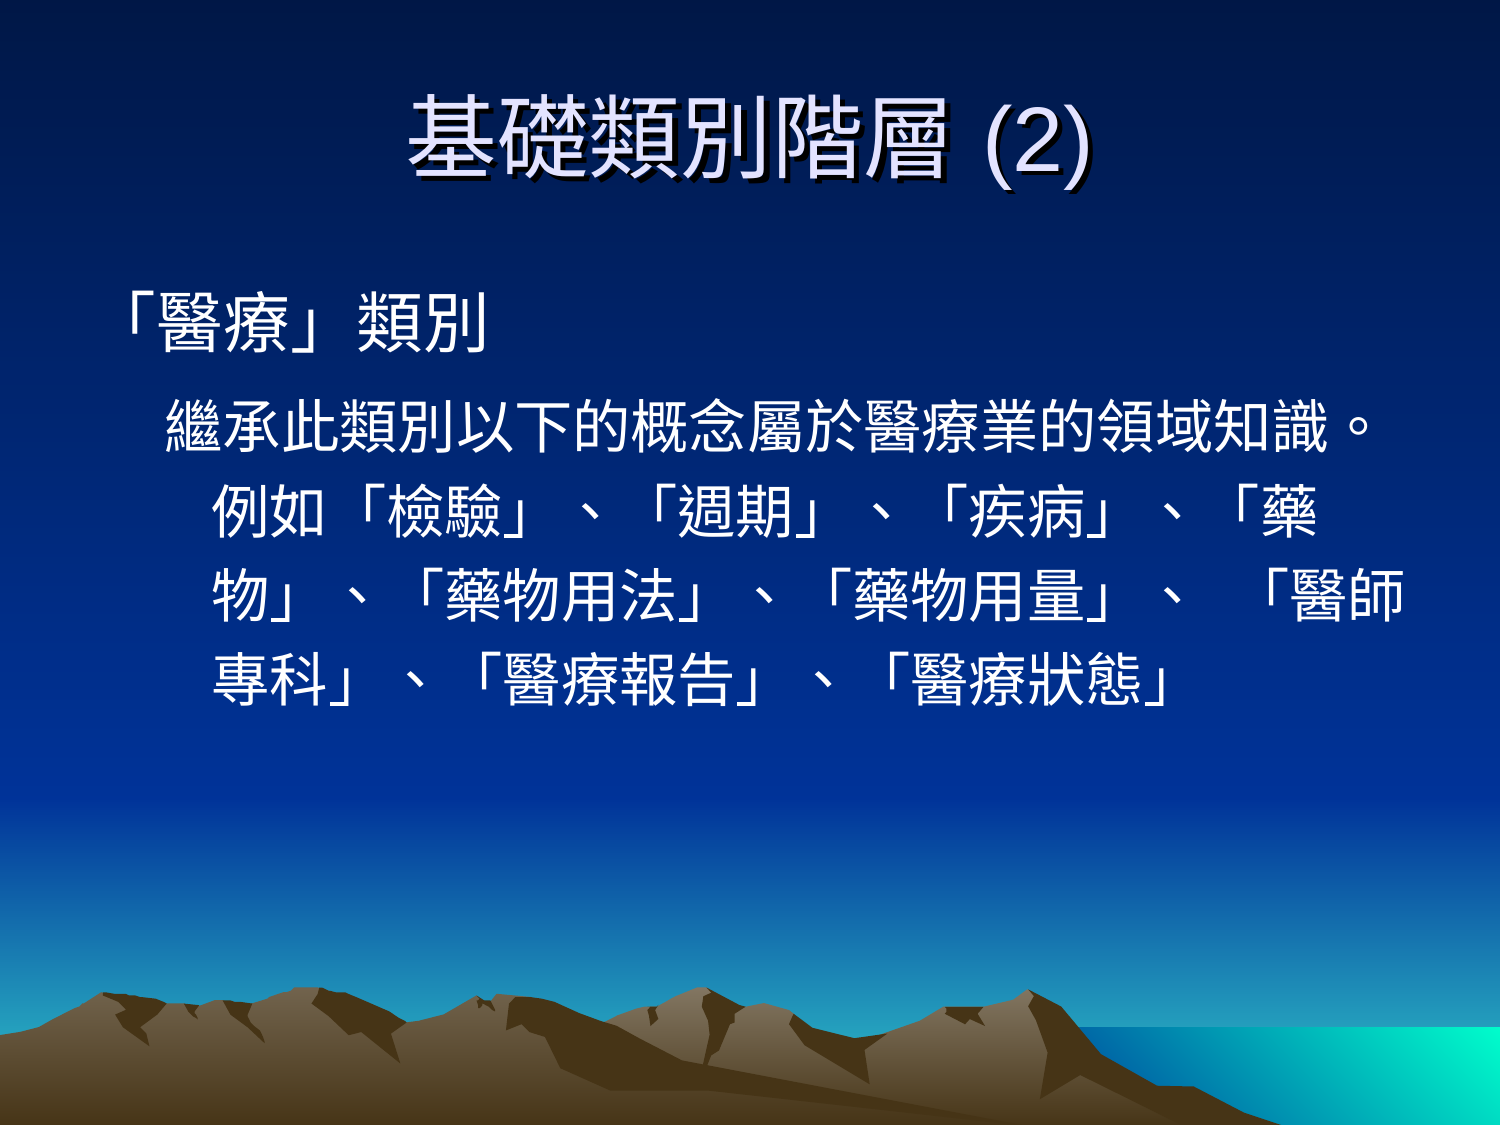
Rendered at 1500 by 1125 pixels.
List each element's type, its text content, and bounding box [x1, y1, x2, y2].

list 「醫療」類別 繼承此類別以下的概念屬於醫療業的領域知識。 例如「檢驗」、「週期」、「疾病」、「藥物」、「藥物用法」、「藥物用量」、 「醫師專科」、「醫療報告」、「醫療狀態」 [75, 262, 1426, 1001]
title 基礎類別階層(2) [75, 37, 1426, 225]
